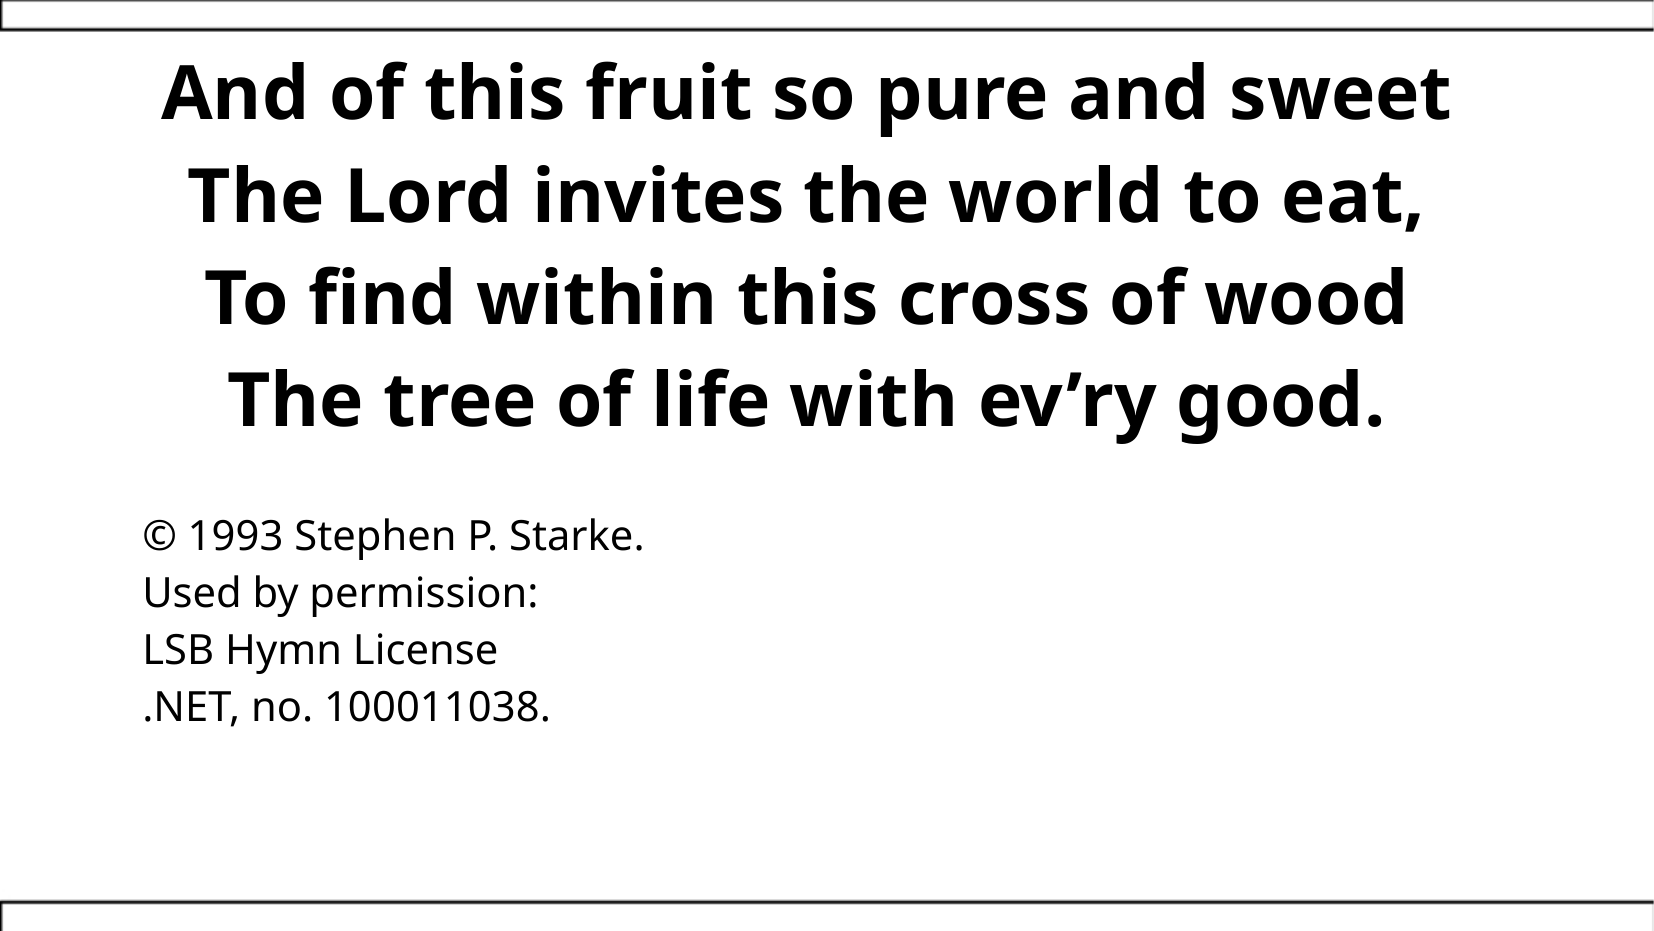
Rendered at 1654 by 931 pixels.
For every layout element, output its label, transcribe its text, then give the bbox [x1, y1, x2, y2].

picture [0, 0, 1654, 931]
text_box And of this fruit so pure and sweet The Lord invites the world to eat, To find within this cross of wood The tree of life with ev’ry good. © 1993 Stephen P. Starke. Used by permission: LSB Hymn License .NET, no. 100011038. [87, 32, 1528, 800]
